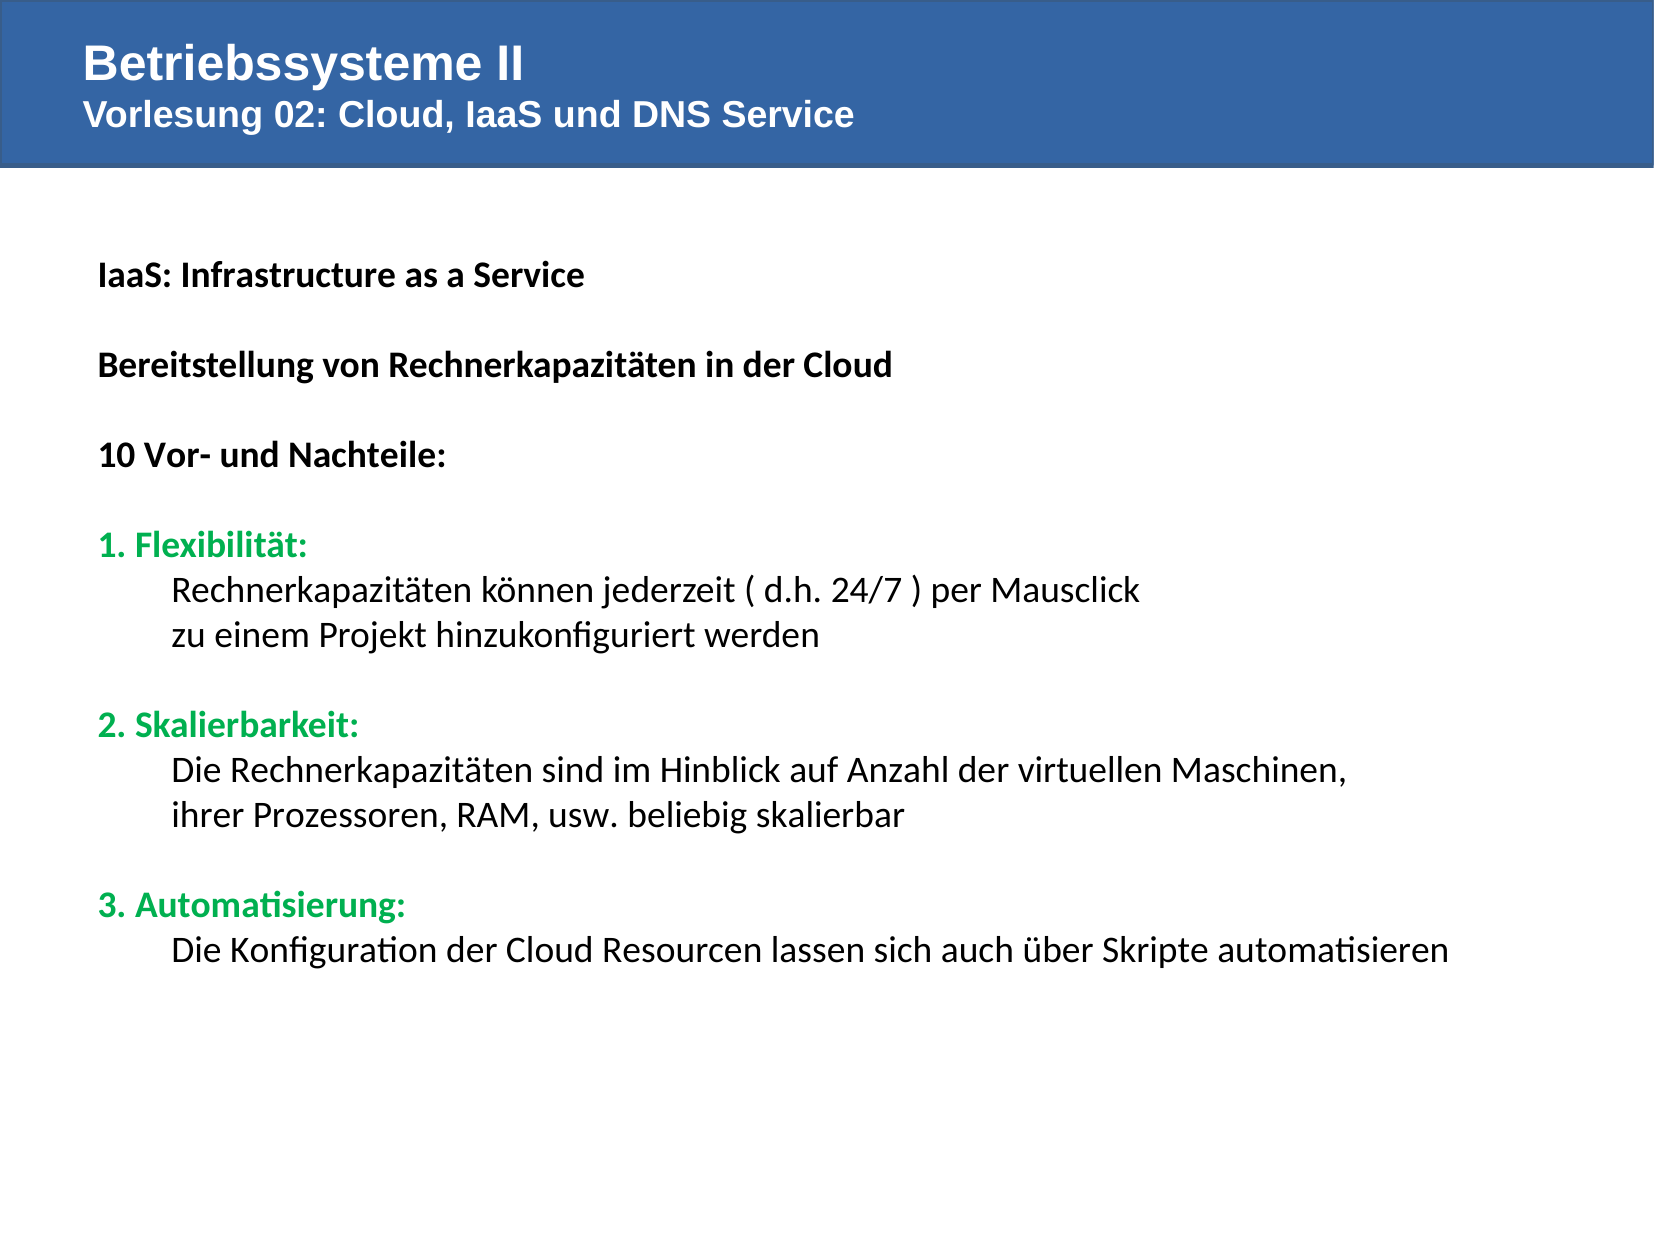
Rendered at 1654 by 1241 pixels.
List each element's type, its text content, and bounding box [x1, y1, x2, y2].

title Betriebssysteme II Vorlesung 02: Cloud, IaaS und DNS Service [82, 29, 1571, 136]
text_box IaaS: Infrastructure as a Service Bereitstellung von Rechnerkapazitäten in der Cloud 10 Vor- und Nachteile: 1. Flexibilität: Rechnerkapazitäten können jederzeit ( d.h. 24/7 ) per Mausclick zu einem Projekt hinzukonfiguriert werden 2. Skalierbarkeit: Die Rechnerkapazitäten sind im Hinblick auf Anzahl der virtuellen Maschinen, ihrer Prozessoren, RAM, usw. beliebig skalierbar 3. Automatisierung: Die Konfiguration der Cloud Resourcen lassen sich auch über Skripte automatisieren [83, 242, 1595, 1067]
